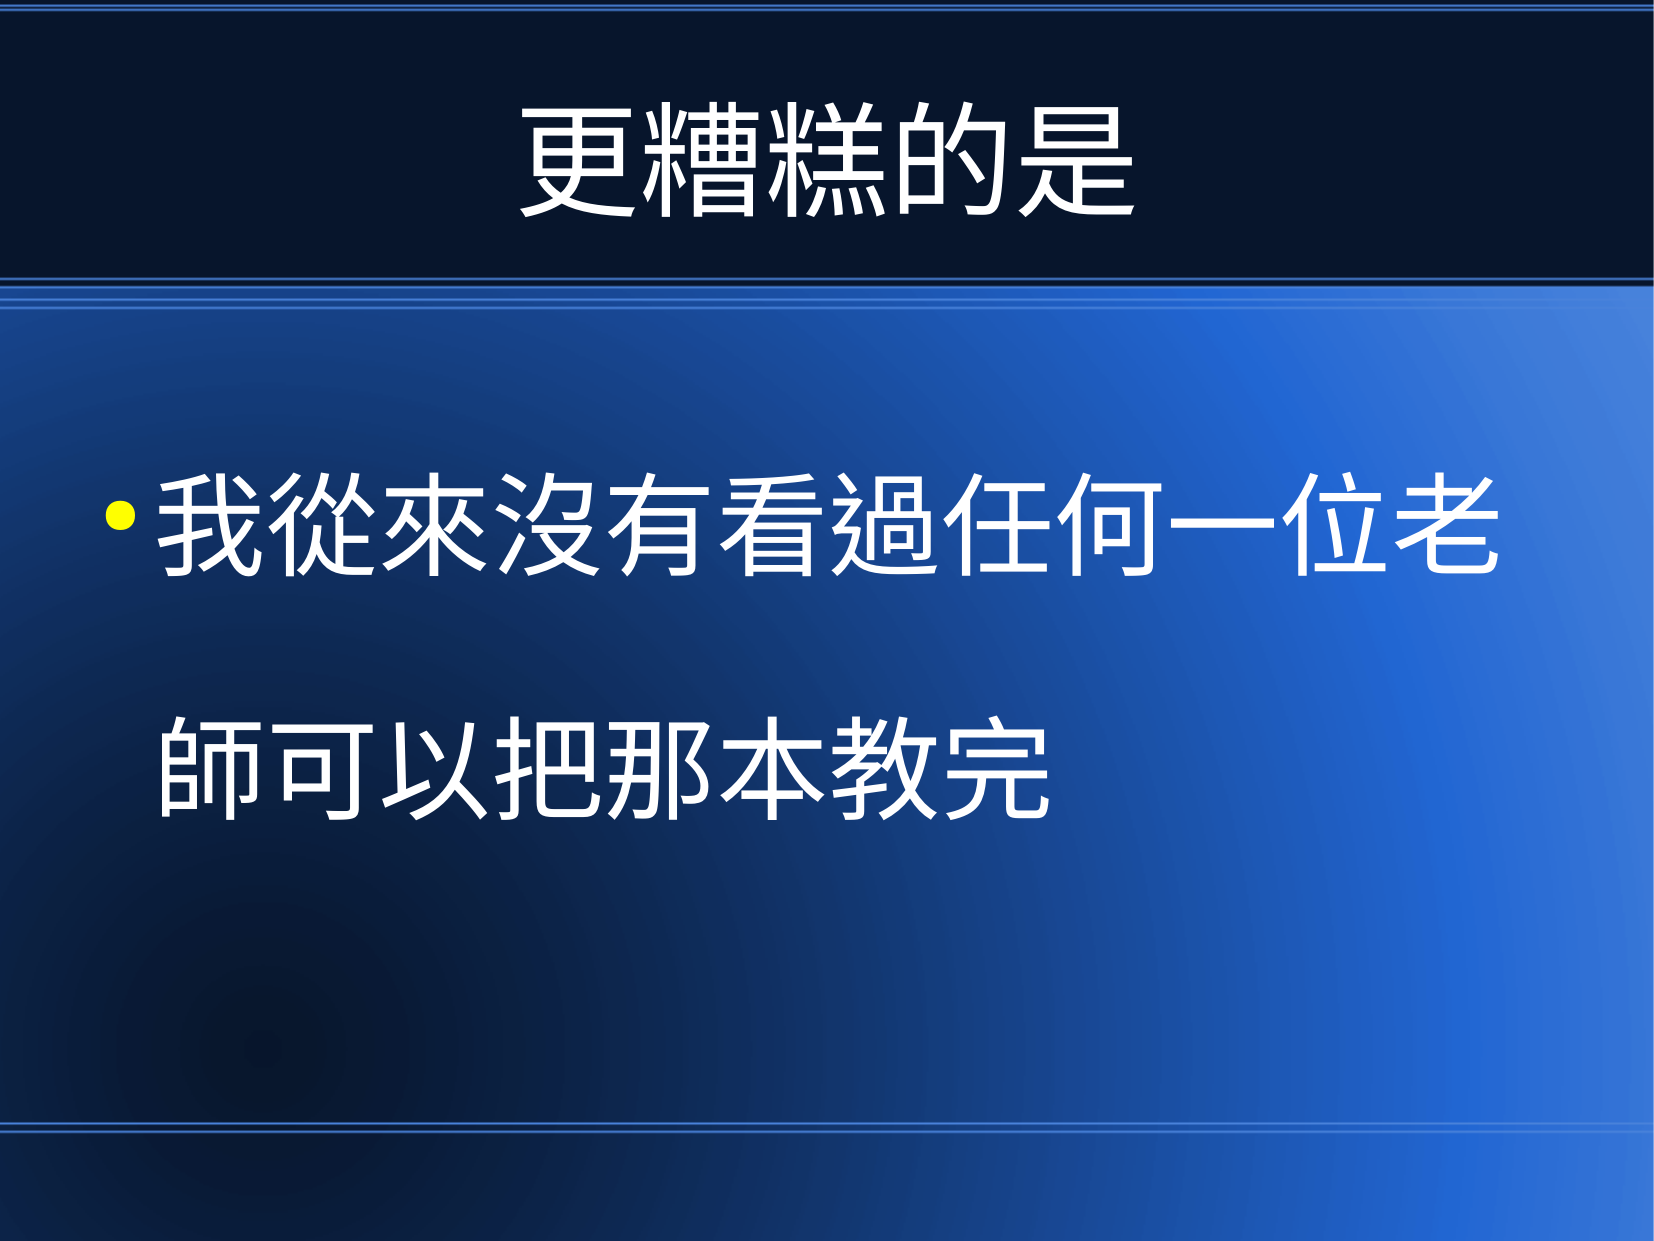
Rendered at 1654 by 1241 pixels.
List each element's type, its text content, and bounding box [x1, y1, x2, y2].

title 更糟糕的是 [82, 49, 1571, 257]
list 我從來沒有看過任何一位老師可以把那本教完 [82, 355, 1571, 1241]
picture [0, 0, 1654, 1241]
